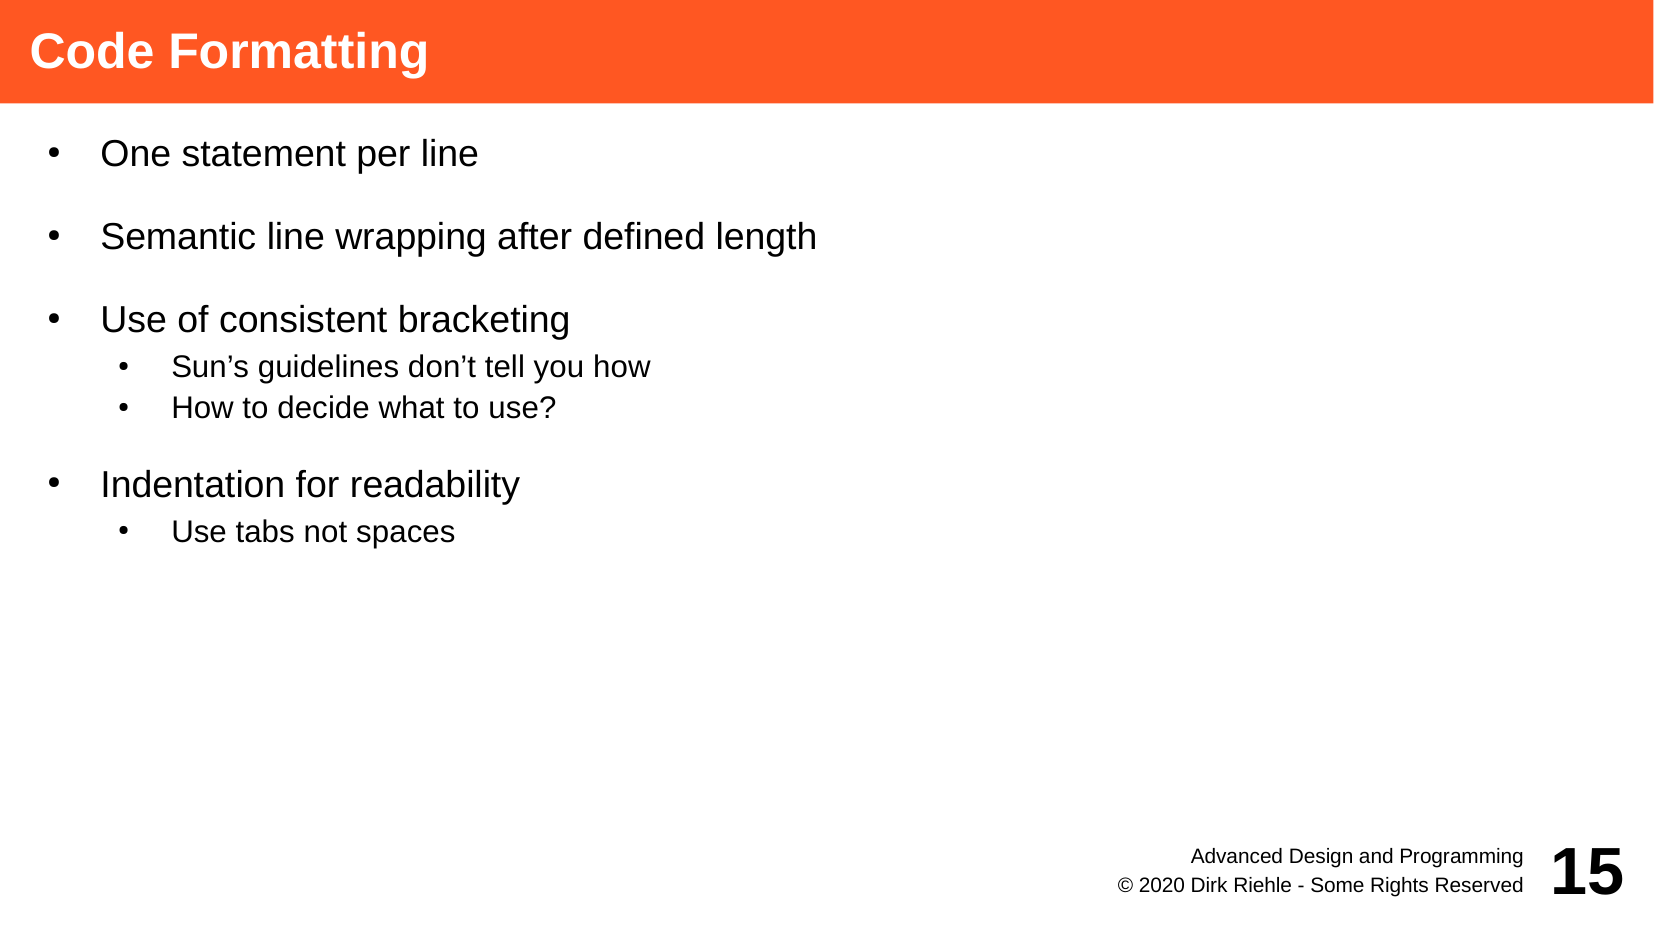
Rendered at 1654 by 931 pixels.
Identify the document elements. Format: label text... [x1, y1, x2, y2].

list One statement per line Semantic line wrapping after defined length Use of consistent bracketing Sun’s guidelines don’t tell you how How to decide what to use? Indentation for readability Use tabs not spaces [29, 132, 1625, 813]
title Code Formatting [0, 0, 1654, 104]
